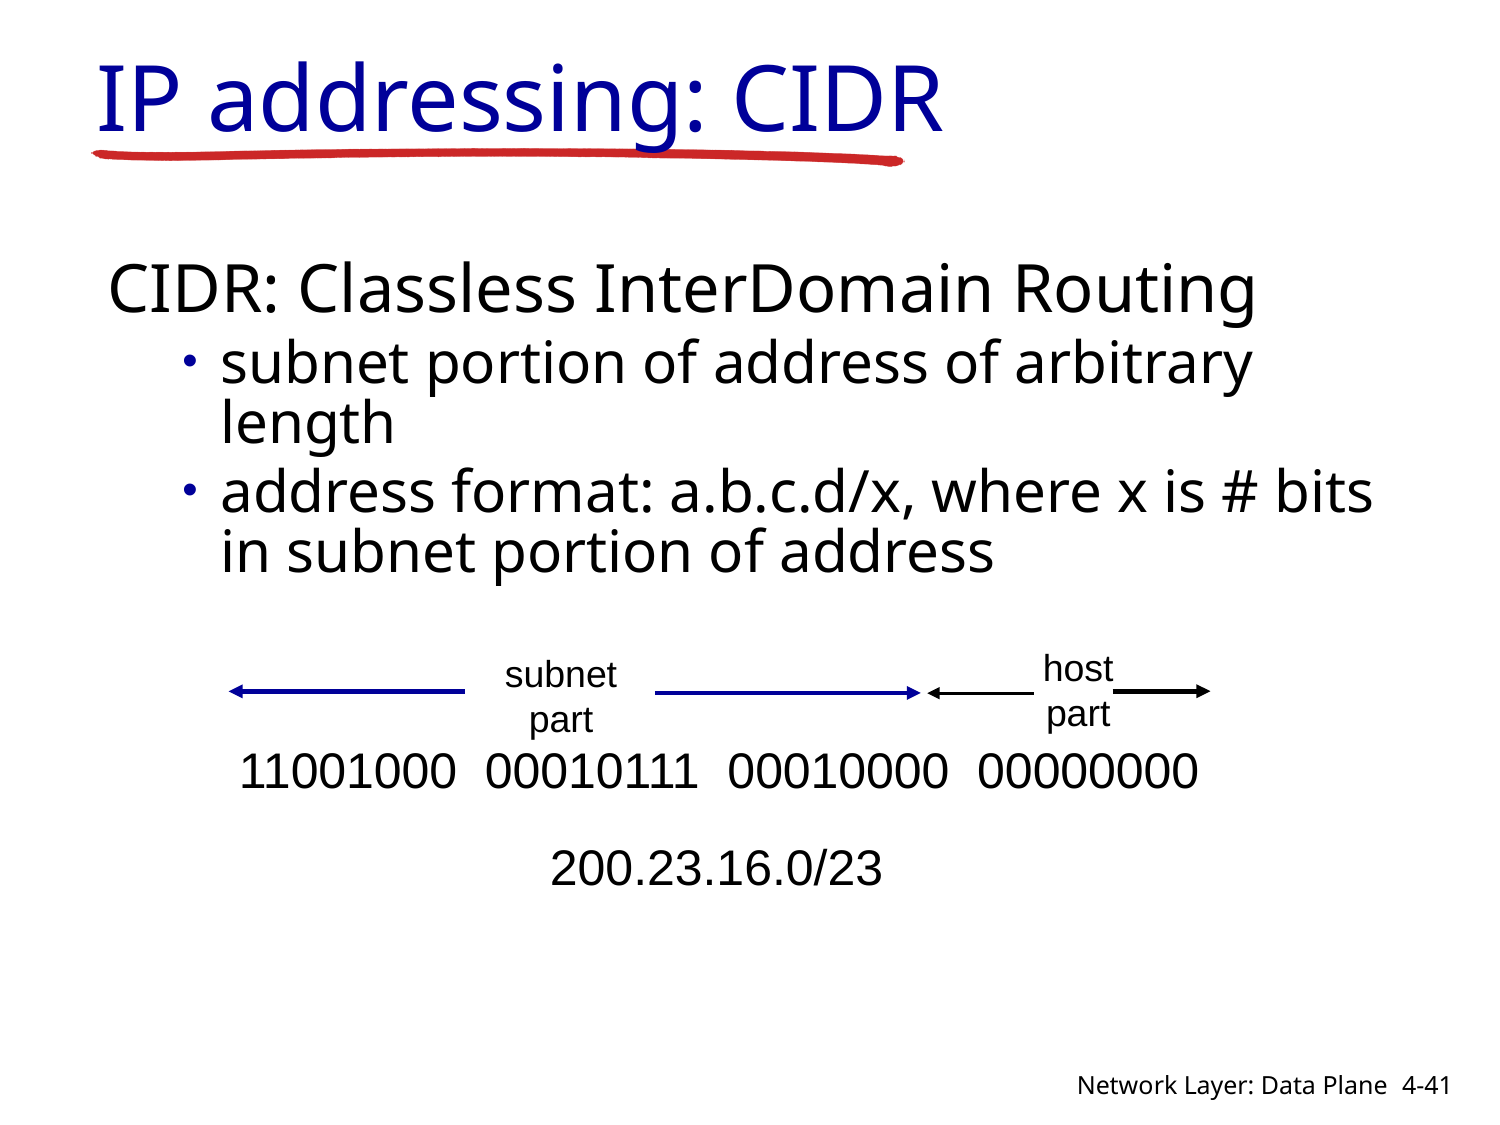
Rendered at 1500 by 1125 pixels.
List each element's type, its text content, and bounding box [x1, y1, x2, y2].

title IP addressing: CIDR [82, 32, 1357, 172]
text_box 200.23.16.0/23 [535, 827, 899, 903]
list CIDR: Classless InterDomain Routing subnet portion of address of arbitrary length address format: a.b.c.d/x, where x is # bits in subnet portion of address [92, 250, 1423, 772]
text_box 11001000 00010111 00010000 00000000 [223, 731, 1215, 807]
slide_number 4-13 [1387, 1062, 1480, 1107]
text_box host part [1028, 636, 1129, 741]
text_box subnet part [490, 642, 633, 747]
footer Network Layer: Data Plane [1045, 1062, 1404, 1102]
